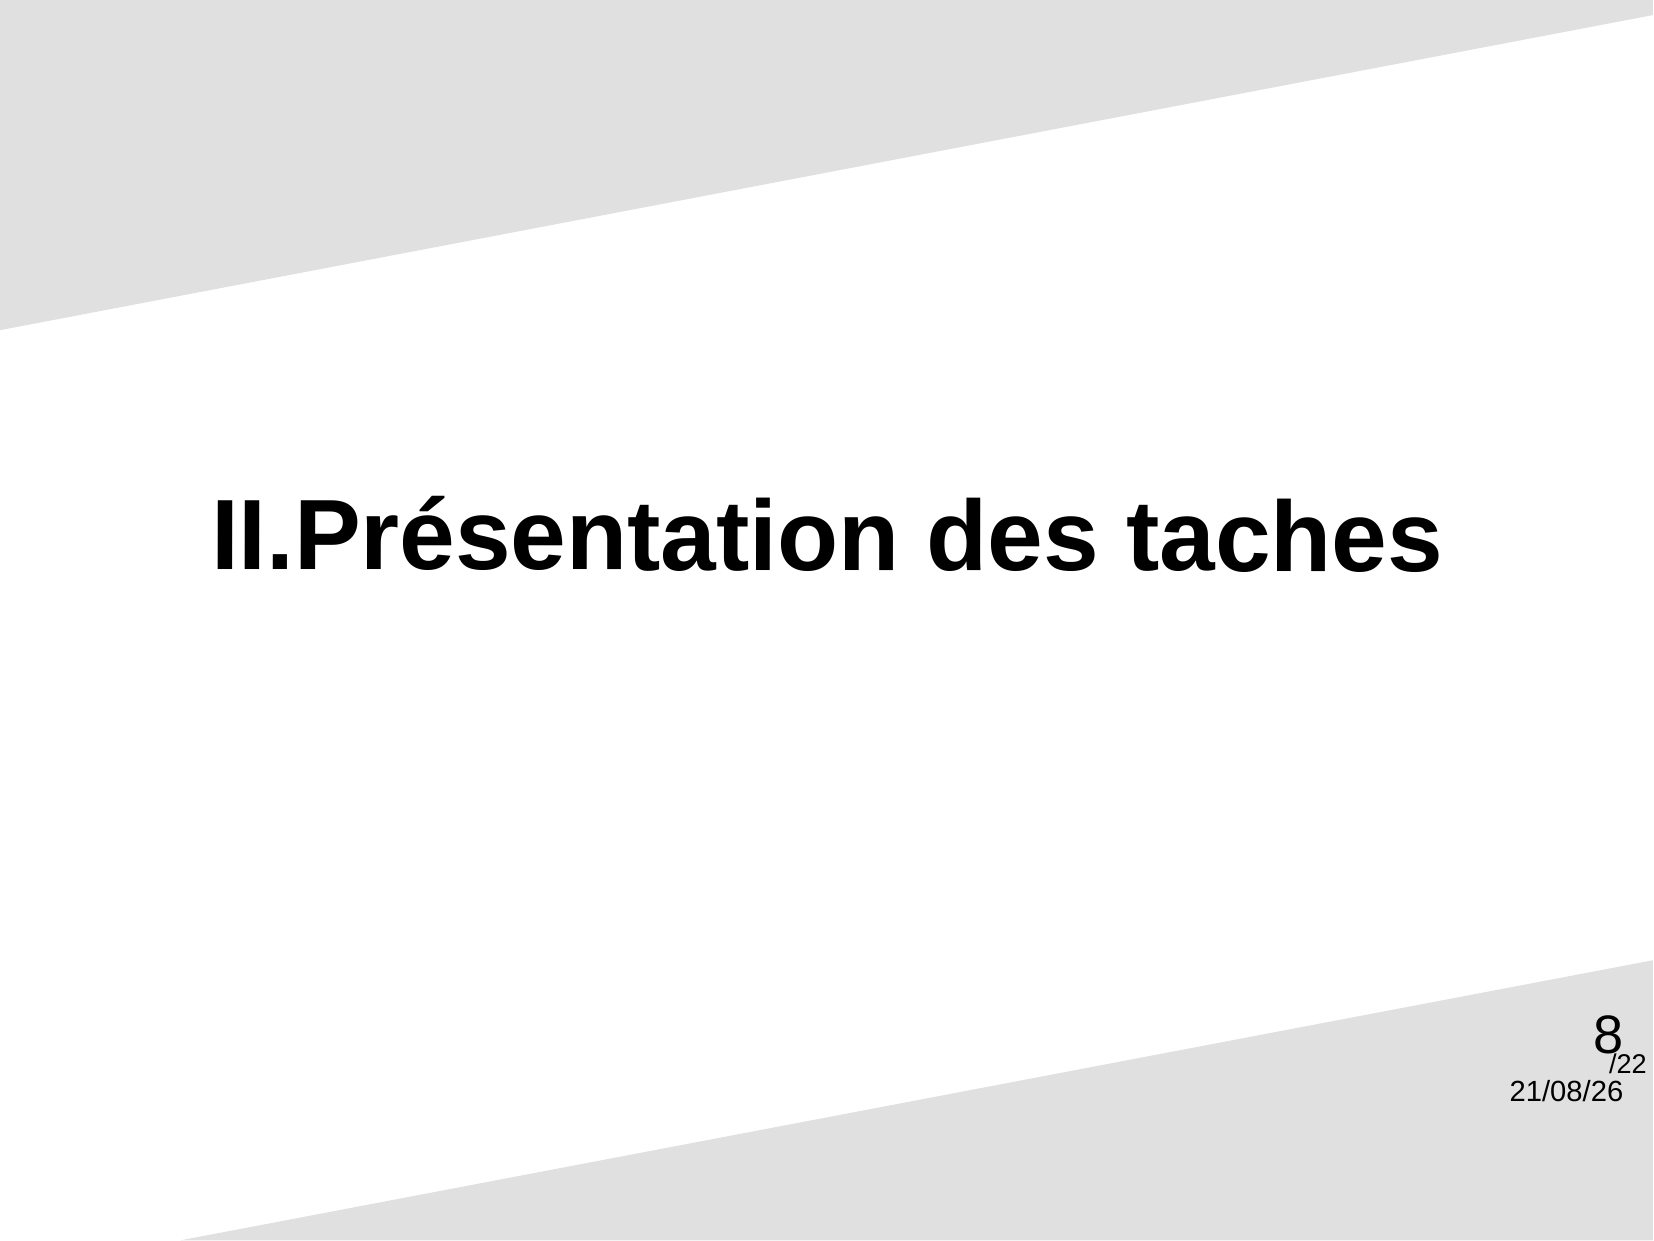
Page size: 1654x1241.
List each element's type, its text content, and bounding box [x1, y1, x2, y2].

title II.Présentation des taches [0, 430, 1653, 643]
text_box /22 [1594, 1041, 1653, 1087]
